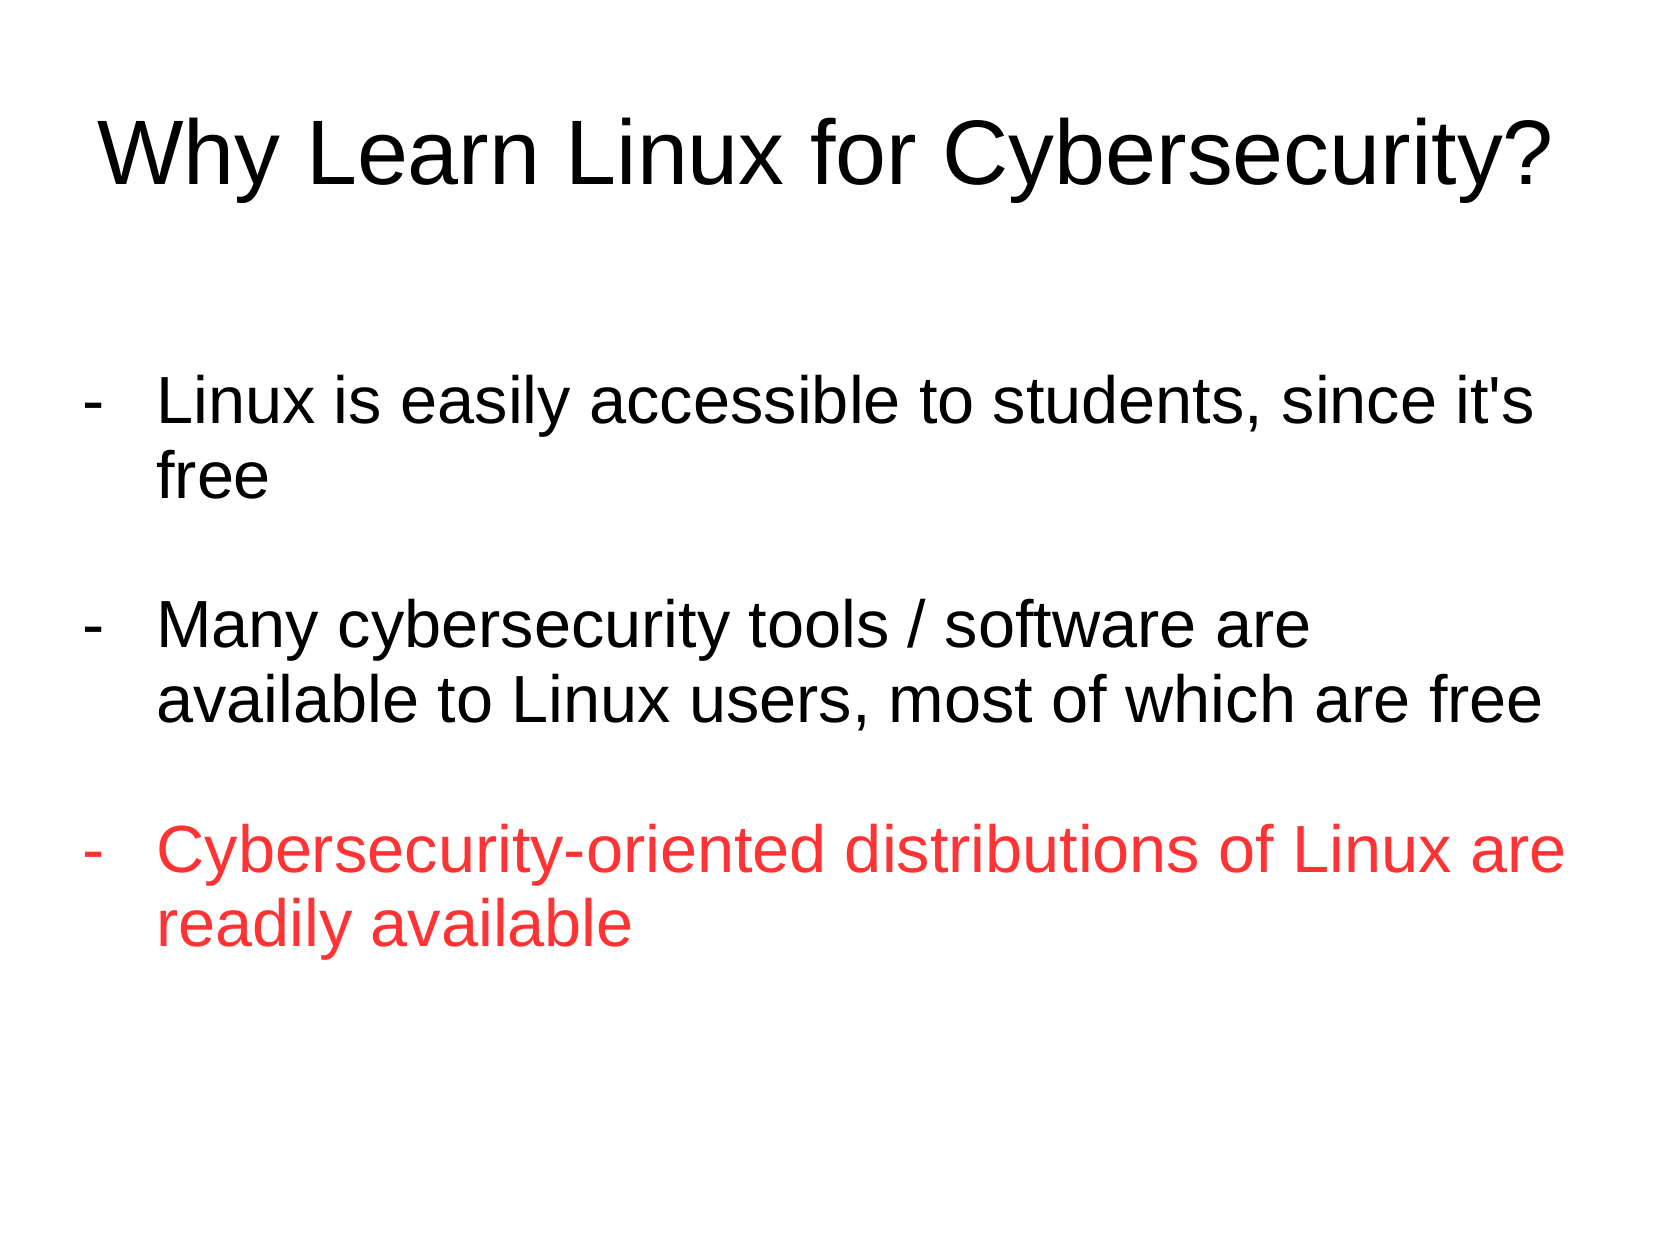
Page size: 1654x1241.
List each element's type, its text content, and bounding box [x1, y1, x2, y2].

title Why Learn Linux for Cybersecurity? [82, 49, 1571, 257]
subtitle - Linux is easily accessible to students, since it's free - Many cybersecurity tools / software are available to Linux users, most of which are free - Cybersecurity-oriented distributions of Linux are readily available [82, 290, 1571, 1109]
